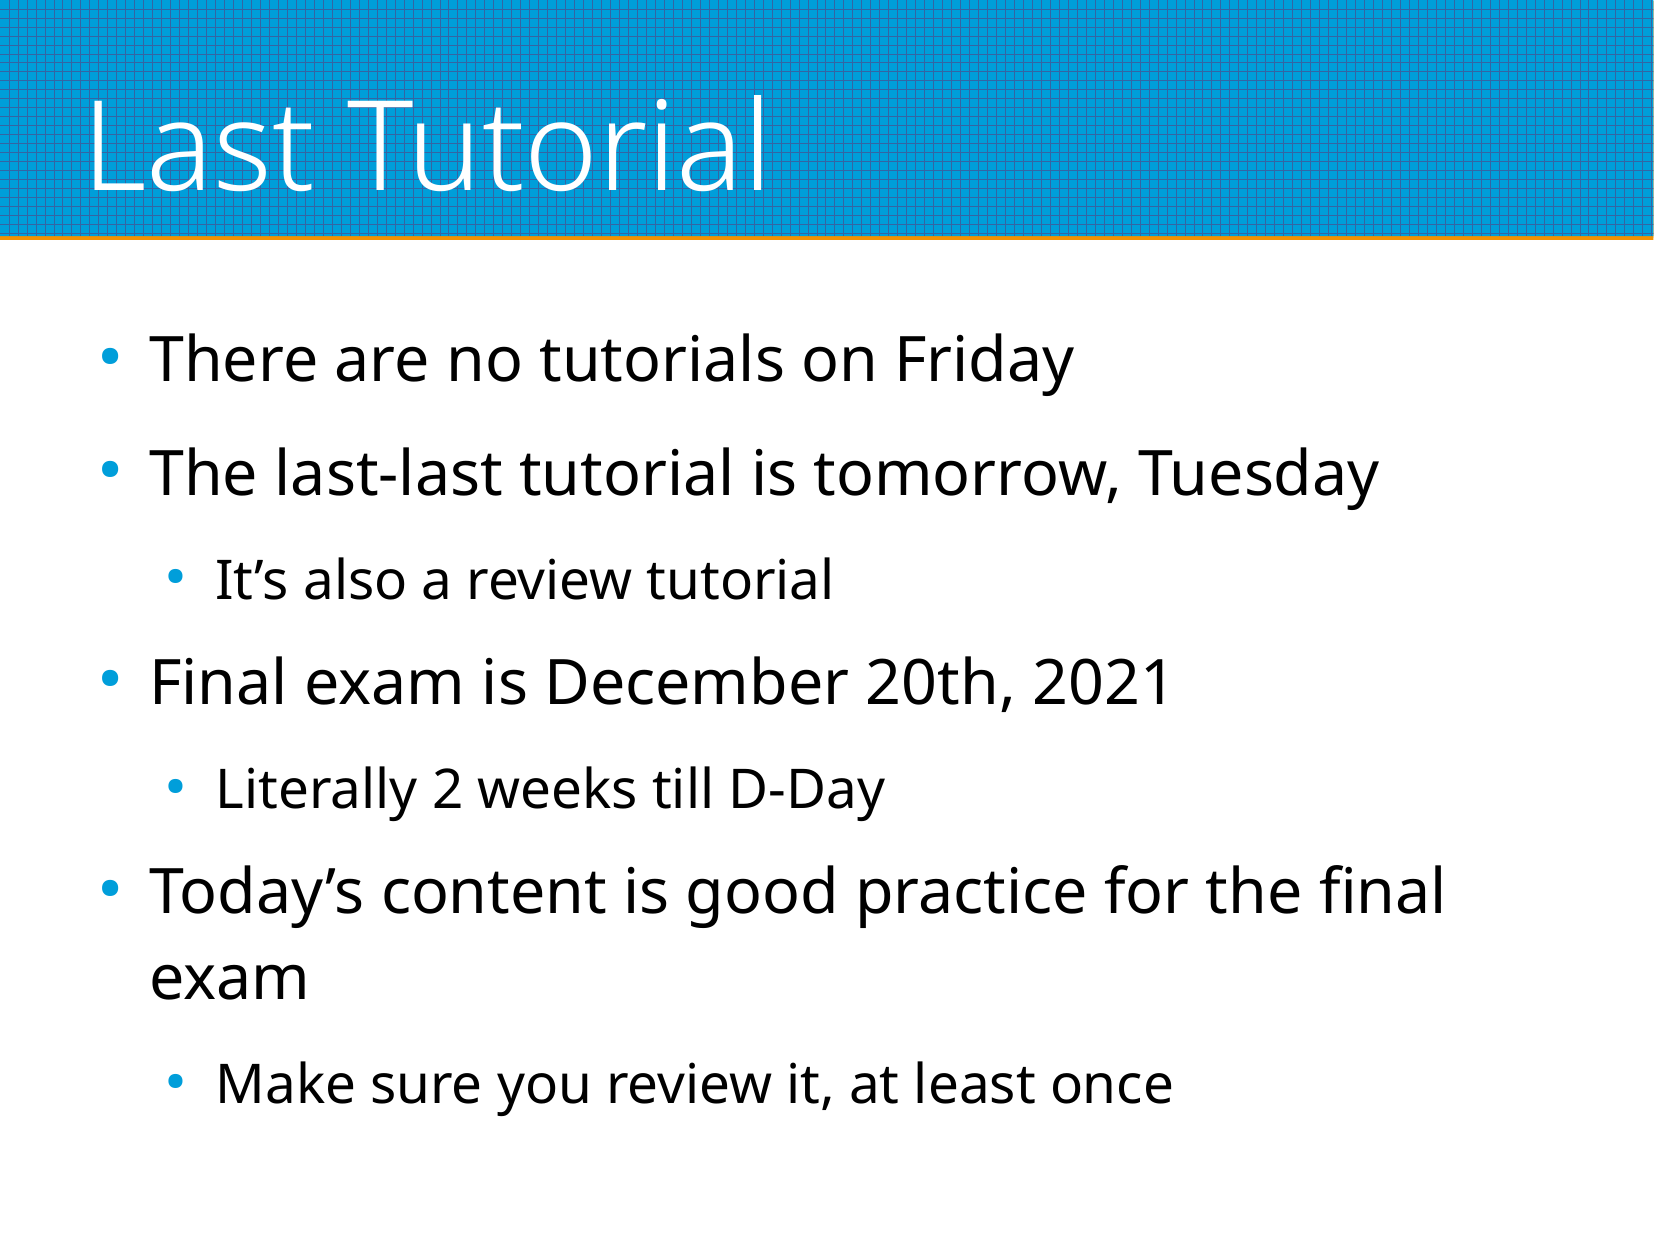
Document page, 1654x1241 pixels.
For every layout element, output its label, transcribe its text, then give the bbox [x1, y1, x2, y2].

title Last Tutorial [82, 19, 1571, 227]
list There are no tutorials on Friday The last-last tutorial is tomorrow, Tuesday It’s also a review tutorial Final exam is December 20th, 2021 Literally 2 weeks till D-Day Today’s content is good practice for the final exam Make sure you review it, at least once [82, 314, 1563, 1123]
